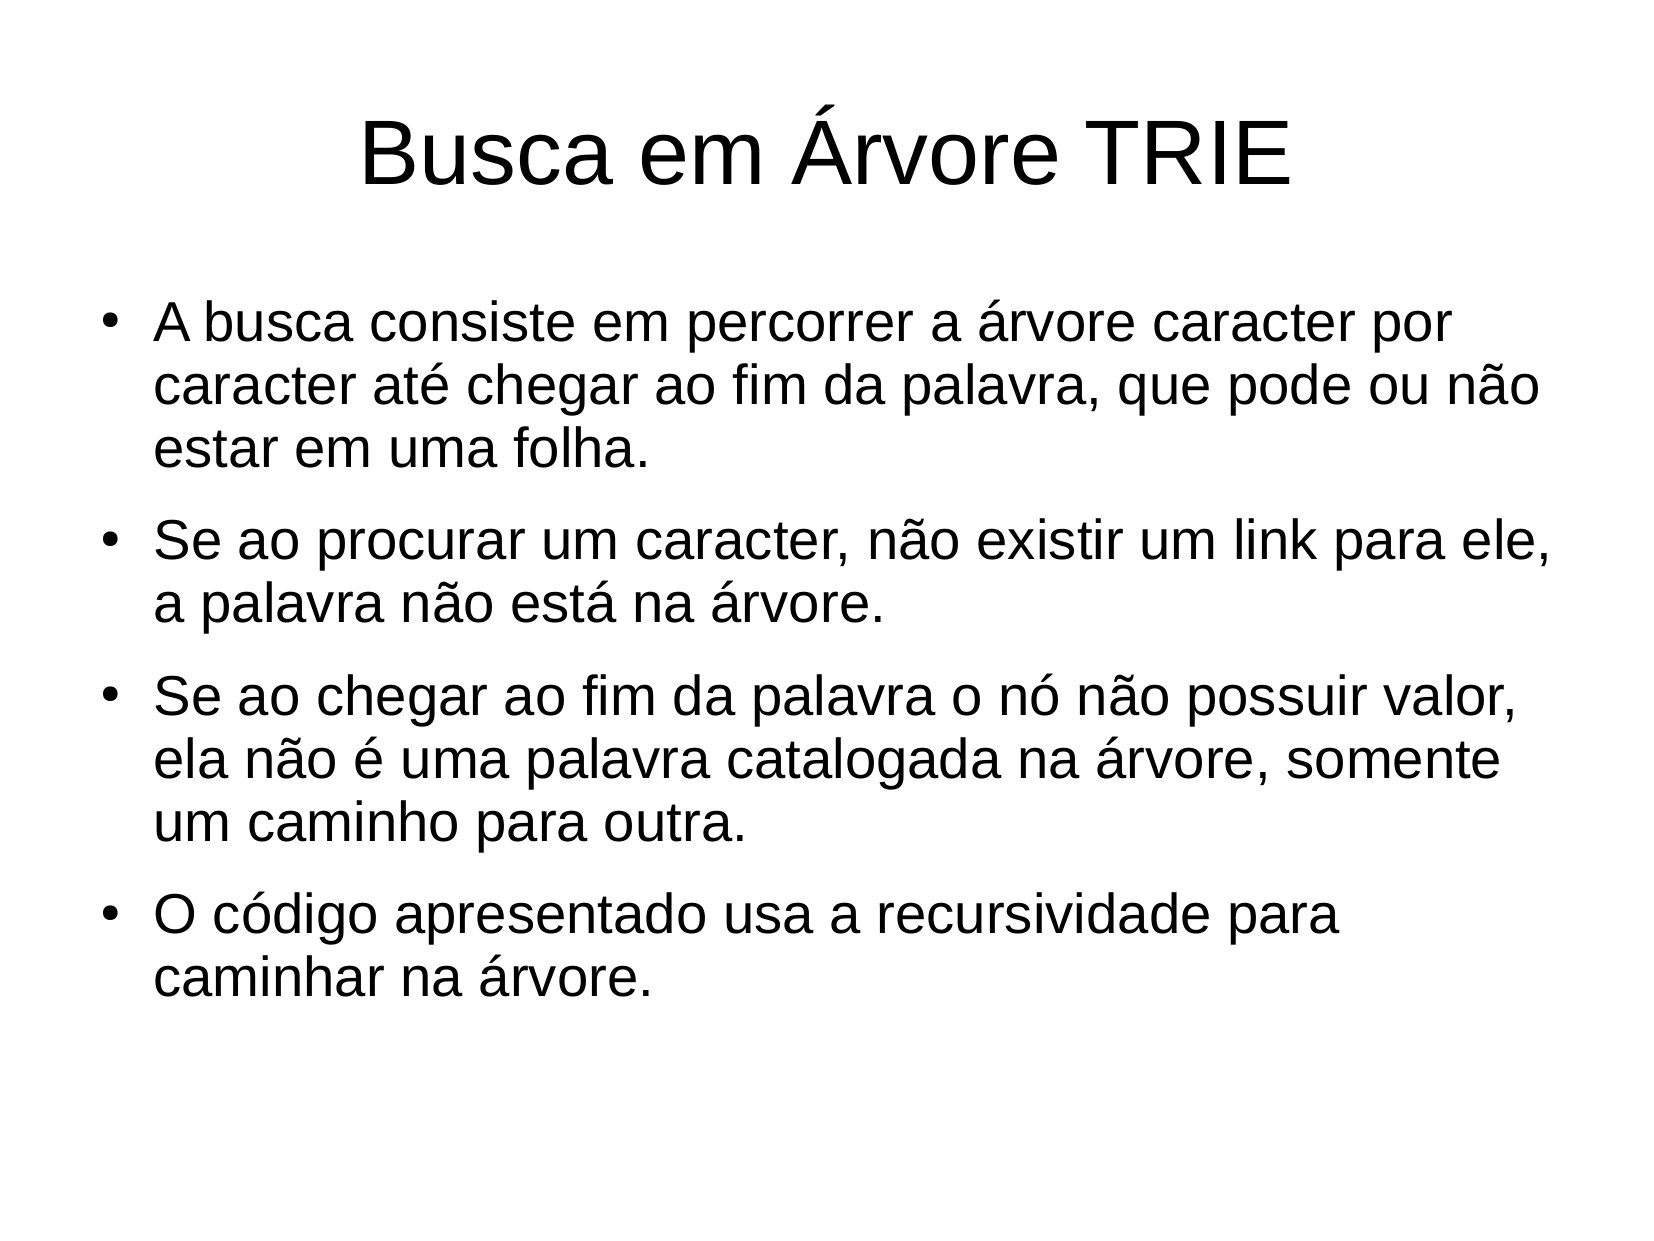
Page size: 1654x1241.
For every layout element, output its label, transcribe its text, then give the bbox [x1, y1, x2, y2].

list A busca consiste em percorrer a árvore caracter por caracter até chegar ao fim da palavra, que pode ou não estar em uma folha. Se ao procurar um caracter, não existir um link para ele, a palavra não está na árvore. Se ao chegar ao fim da palavra o nó não possuir valor, ela não é uma palavra catalogada na árvore, somente um caminho para outra. O código apresentado usa a recursividade para caminhar na árvore. [82, 290, 1571, 1010]
title Busca em Árvore TRIE [82, 49, 1571, 257]
